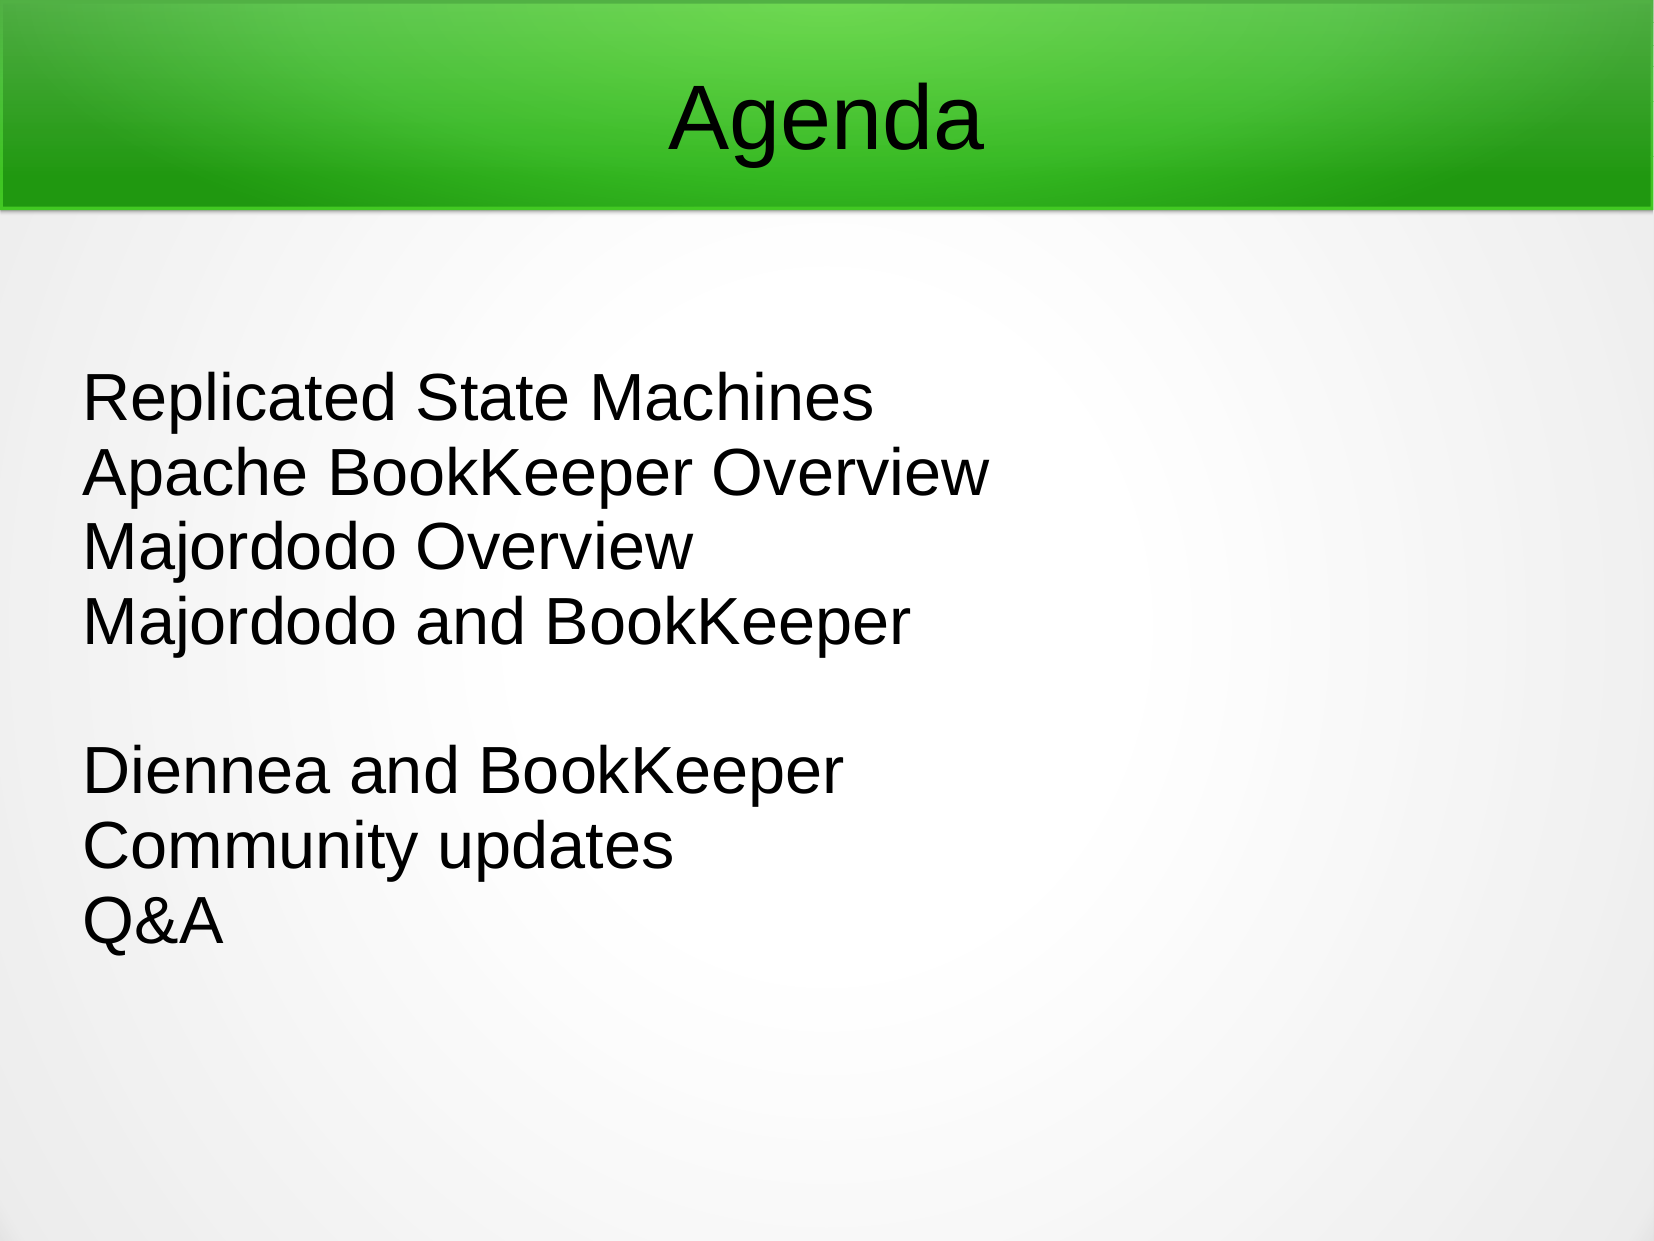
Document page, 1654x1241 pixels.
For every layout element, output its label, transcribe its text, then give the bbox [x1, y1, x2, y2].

subtitle Replicated State Machines Apache BookKeeper Overview Majordodo Overview Majordodo and BookKeeper Diennea and BookKeeper Community updates Q&A [82, 299, 1571, 1019]
title Agenda [82, 47, 1571, 189]
